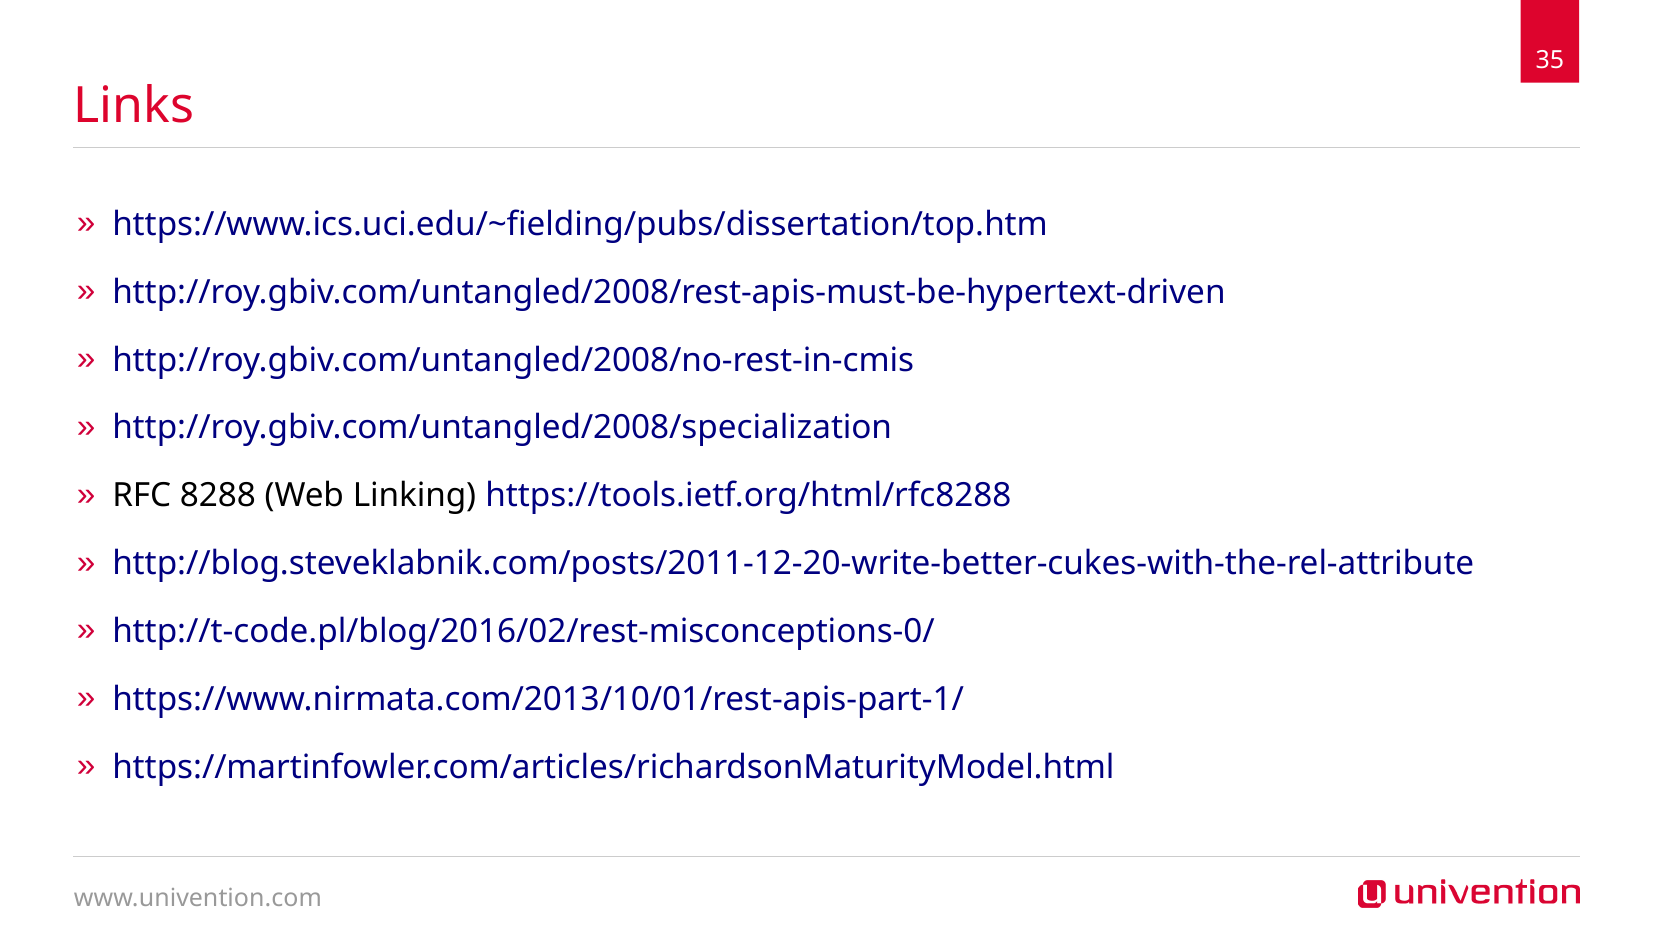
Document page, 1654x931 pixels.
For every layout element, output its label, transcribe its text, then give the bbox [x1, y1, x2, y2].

list https://www.ics.uci.edu/~fielding/pubs/dissertation/top.htm http://roy.gbiv.com/untangled/2008/rest-apis-must-be-hypertext-driven http://roy.gbiv.com/untangled/2008/no-rest-in-cmis http://roy.gbiv.com/untangled/2008/specialization RFC 8288 (Web Linking) https://tools.ietf.org/html/rfc8288 http://blog.steveklabnik.com/posts/2011-12-20-write-better-cukes-with-the-rel-attribute http://t-code.pl/blog/2016/02/rest-misconceptions-0/ https://www.nirmata.com/2013/10/01/rest-apis-part-1/ https://martinfowler.com/articles/richardsonMaturityModel.html [59, 177, 1565, 768]
title Links [73, 59, 1580, 148]
picture [1358, 879, 1580, 908]
